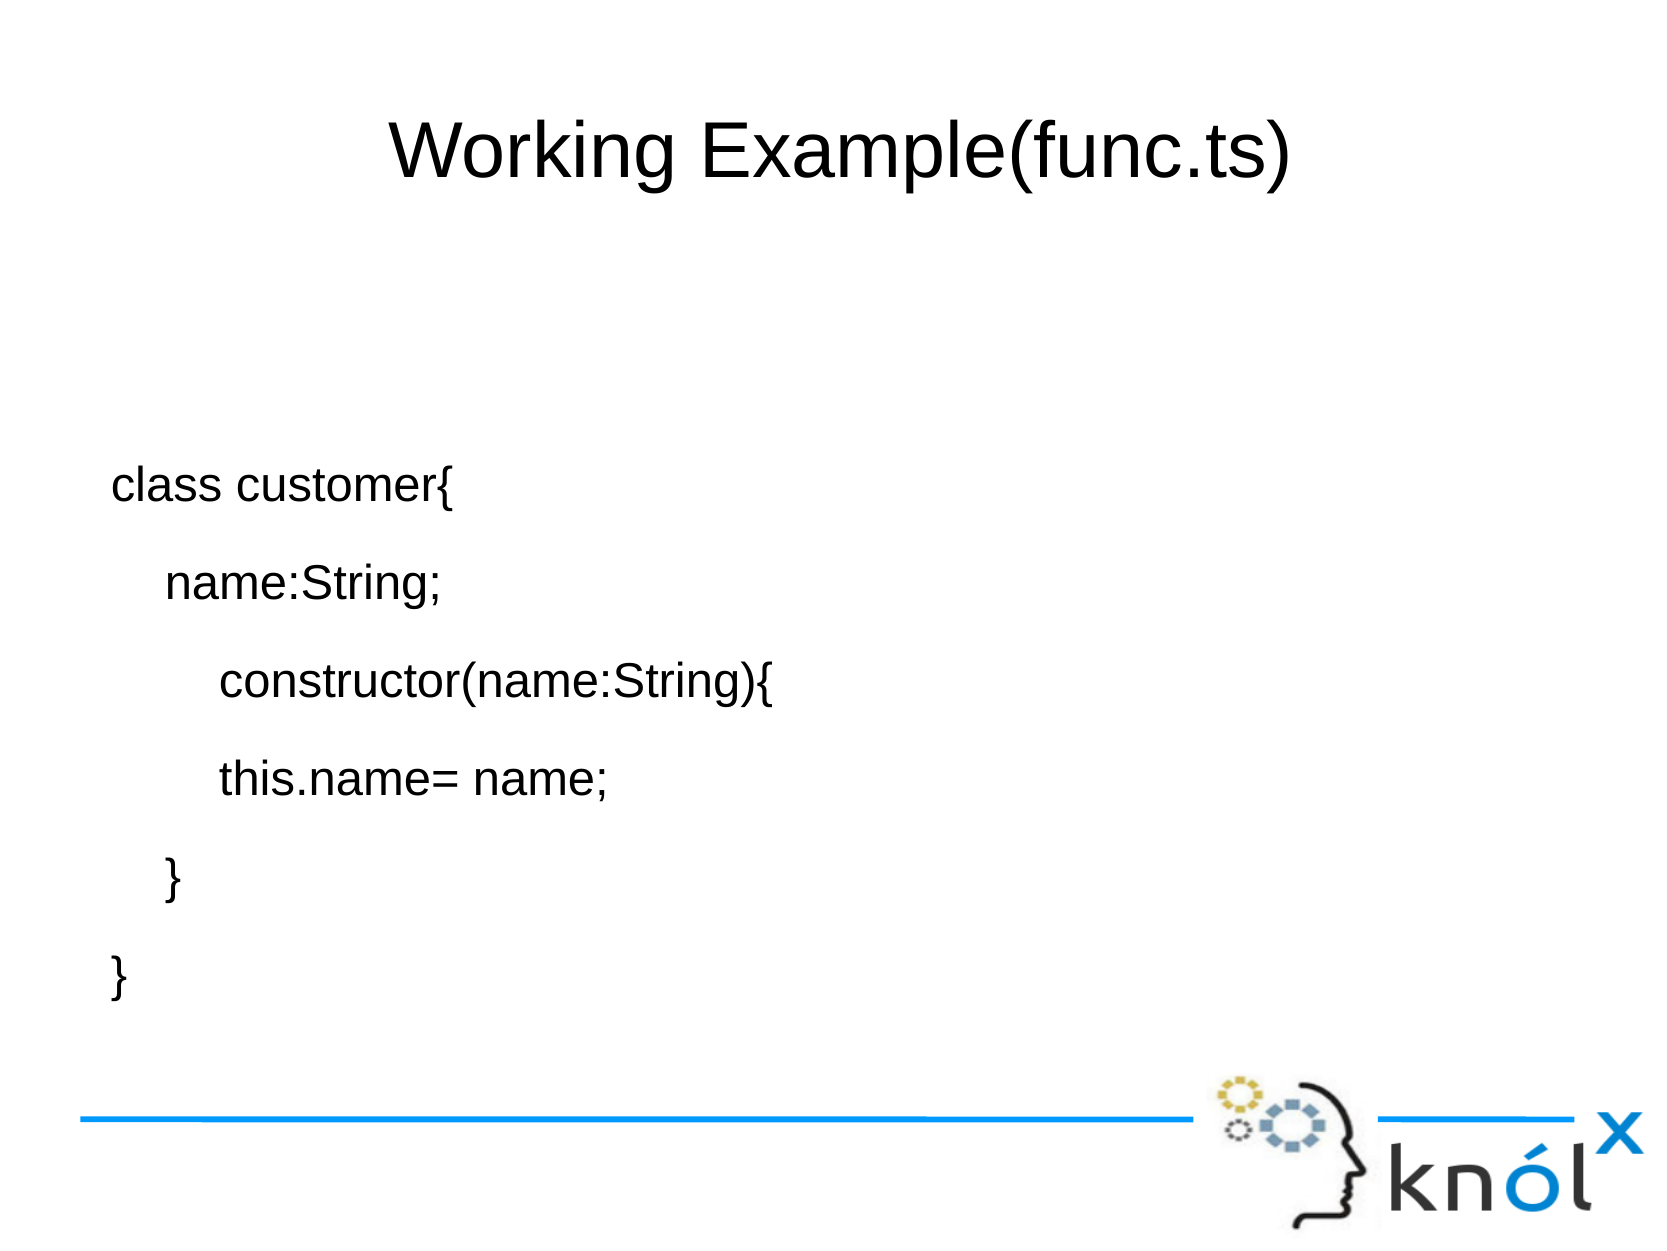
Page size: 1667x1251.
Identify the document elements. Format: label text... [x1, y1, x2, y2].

title Working Example(func.ts) [83, 49, 1578, 253]
list class customer{ name:String; constructor(name:String){ this.name= name; } } [83, 292, 1544, 1012]
picture [1205, 1073, 1655, 1239]
